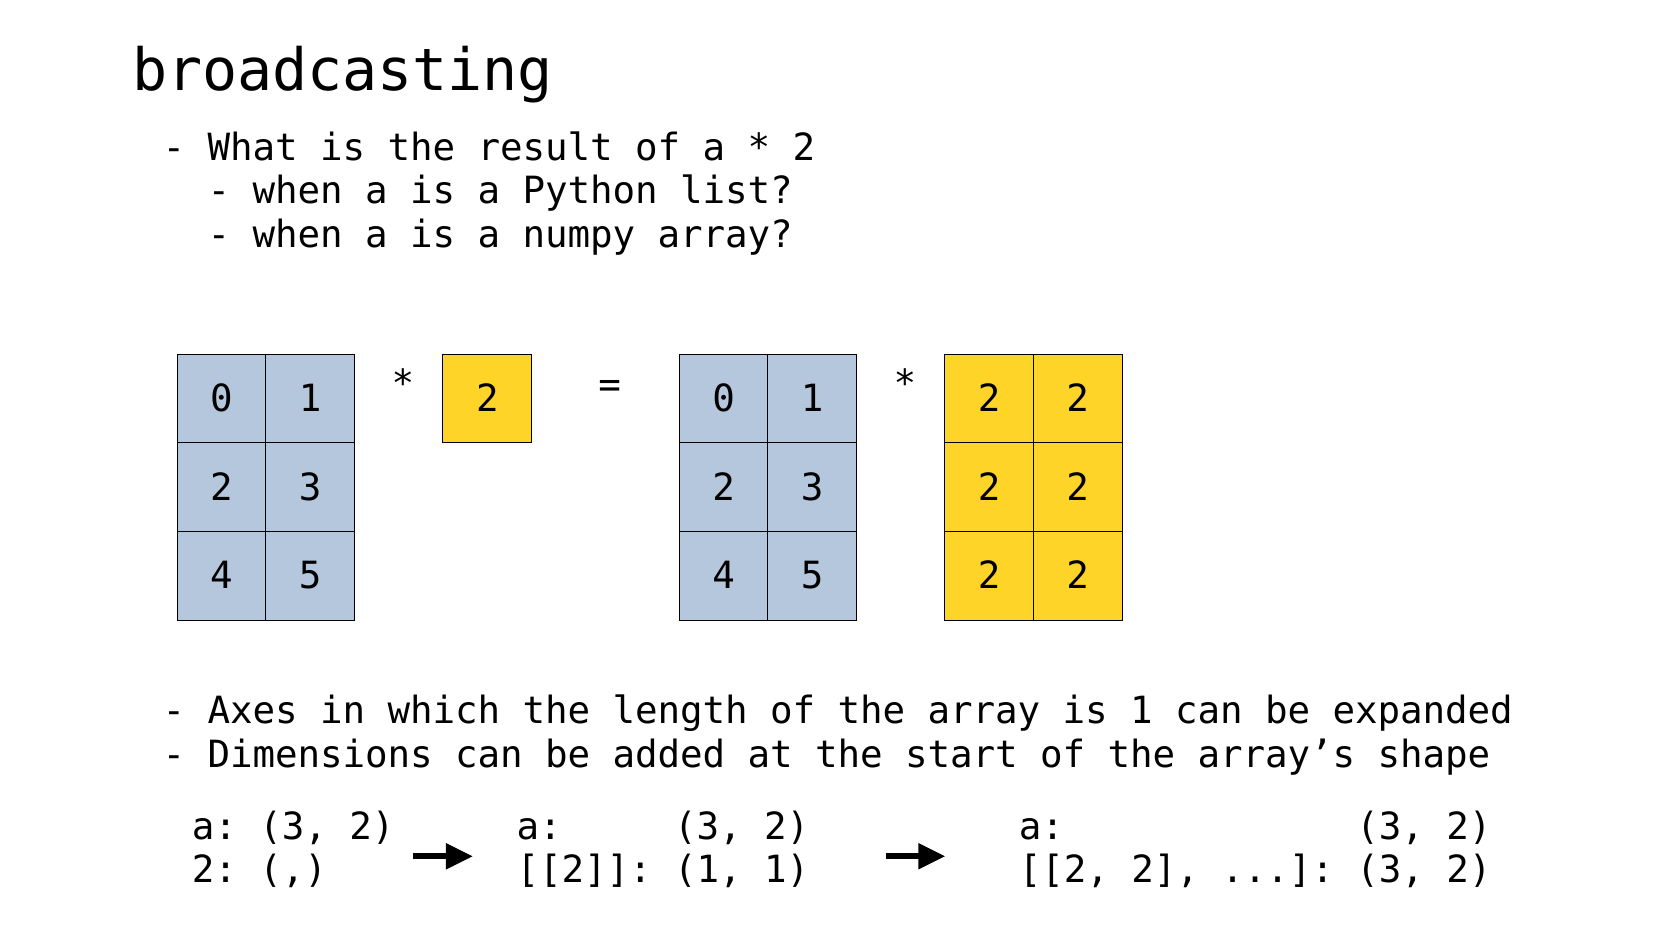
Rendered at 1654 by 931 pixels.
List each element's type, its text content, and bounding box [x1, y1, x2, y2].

text_box 2 [944, 532, 1034, 621]
text_box - Axes in which the length of the array is 1 can be expanded - Dimensions can be added at the start of the array’s shape [147, 681, 1536, 784]
text_box 5 [266, 532, 355, 621]
text_box a: (3, 2) 2: (,) [177, 797, 501, 900]
text_box 0 [679, 354, 767, 442]
text_box broadcasting [118, 29, 1123, 119]
text_box 2 [944, 442, 1034, 532]
text_box 0 [177, 354, 265, 442]
text_box 2 [1034, 532, 1123, 621]
text_box * [856, 354, 945, 413]
text_box 2 [177, 442, 266, 532]
text_box 2 [1034, 443, 1123, 532]
text_box 3 [768, 443, 857, 532]
text_box 5 [768, 532, 857, 621]
text_box = [561, 355, 650, 414]
text_box * [354, 354, 443, 413]
text_box 2 [1033, 354, 1123, 443]
text_box 2 [944, 354, 1033, 442]
text_box 4 [177, 532, 266, 621]
text_box a: (3, 2) [[2, 2], ...]: (3, 2) [1003, 797, 1625, 916]
text_box 2 [679, 442, 768, 532]
text_box 4 [679, 532, 768, 621]
text_box 1 [767, 354, 857, 443]
text_box 3 [266, 443, 355, 532]
text_box a: (3, 2) [[2]]: (1, 1) [501, 797, 886, 916]
text_box - What is the result of a * 2 - when a is a Python list? - when a is a numpy array? [147, 118, 1536, 264]
text_box 1 [265, 354, 355, 443]
text_box 2 [442, 354, 532, 443]
